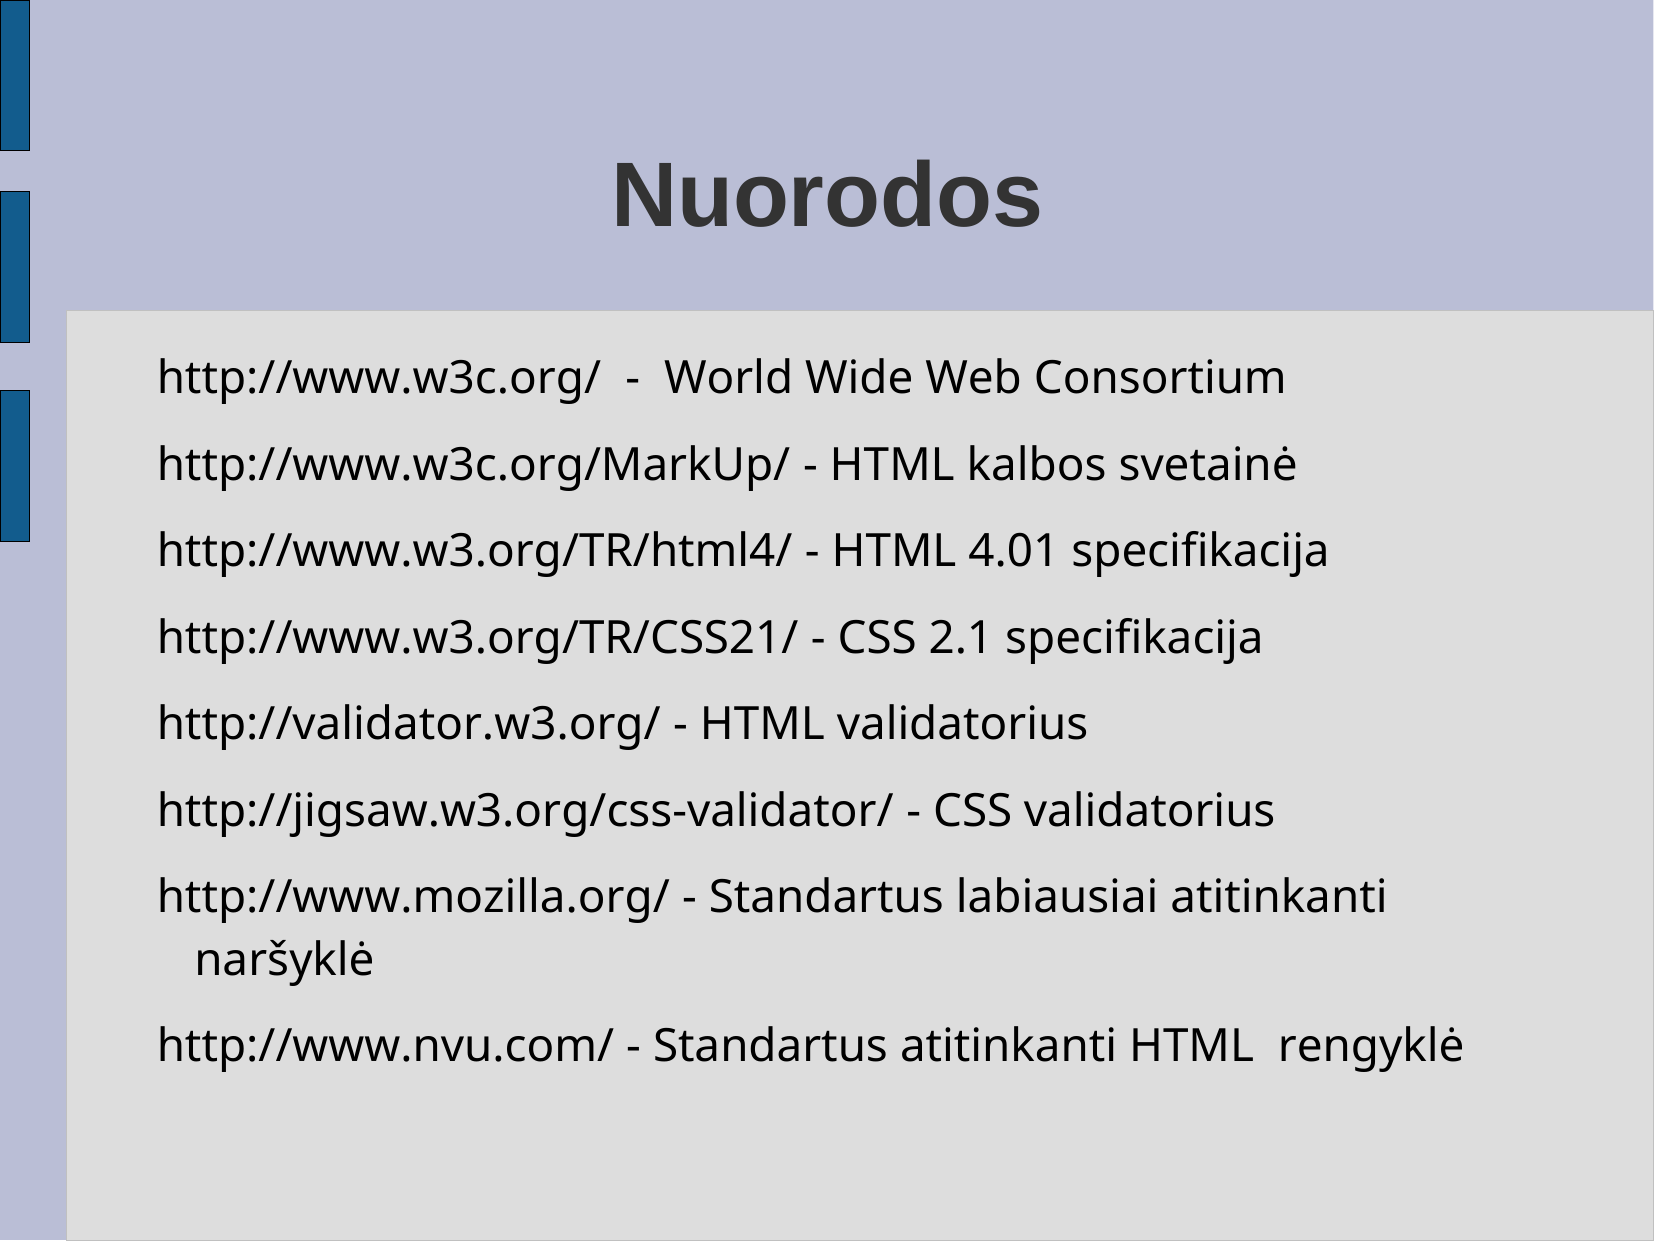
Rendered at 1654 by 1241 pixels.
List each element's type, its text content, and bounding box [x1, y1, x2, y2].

title Nuorodos [121, 91, 1534, 299]
list http://www.w3c.org/ - World Wide Web Consortium http://www.w3c.org/MarkUp/ - HTML kalbos svetainė http://www.w3.org/TR/html4/ - HTML 4.01 specifikacija http://www.w3.org/TR/CSS21/ - CSS 2.1 specifikacija http://validator.w3.org/ - HTML validatorius http://jigsaw.w3.org/css-validator/ - CSS validatorius http://www.mozilla.org/ - Standartus labiausiai atitinkanti naršyklė http://www.nvu.com/ - Standartus atitinkanti HTML rengyklė [121, 344, 1534, 1127]
